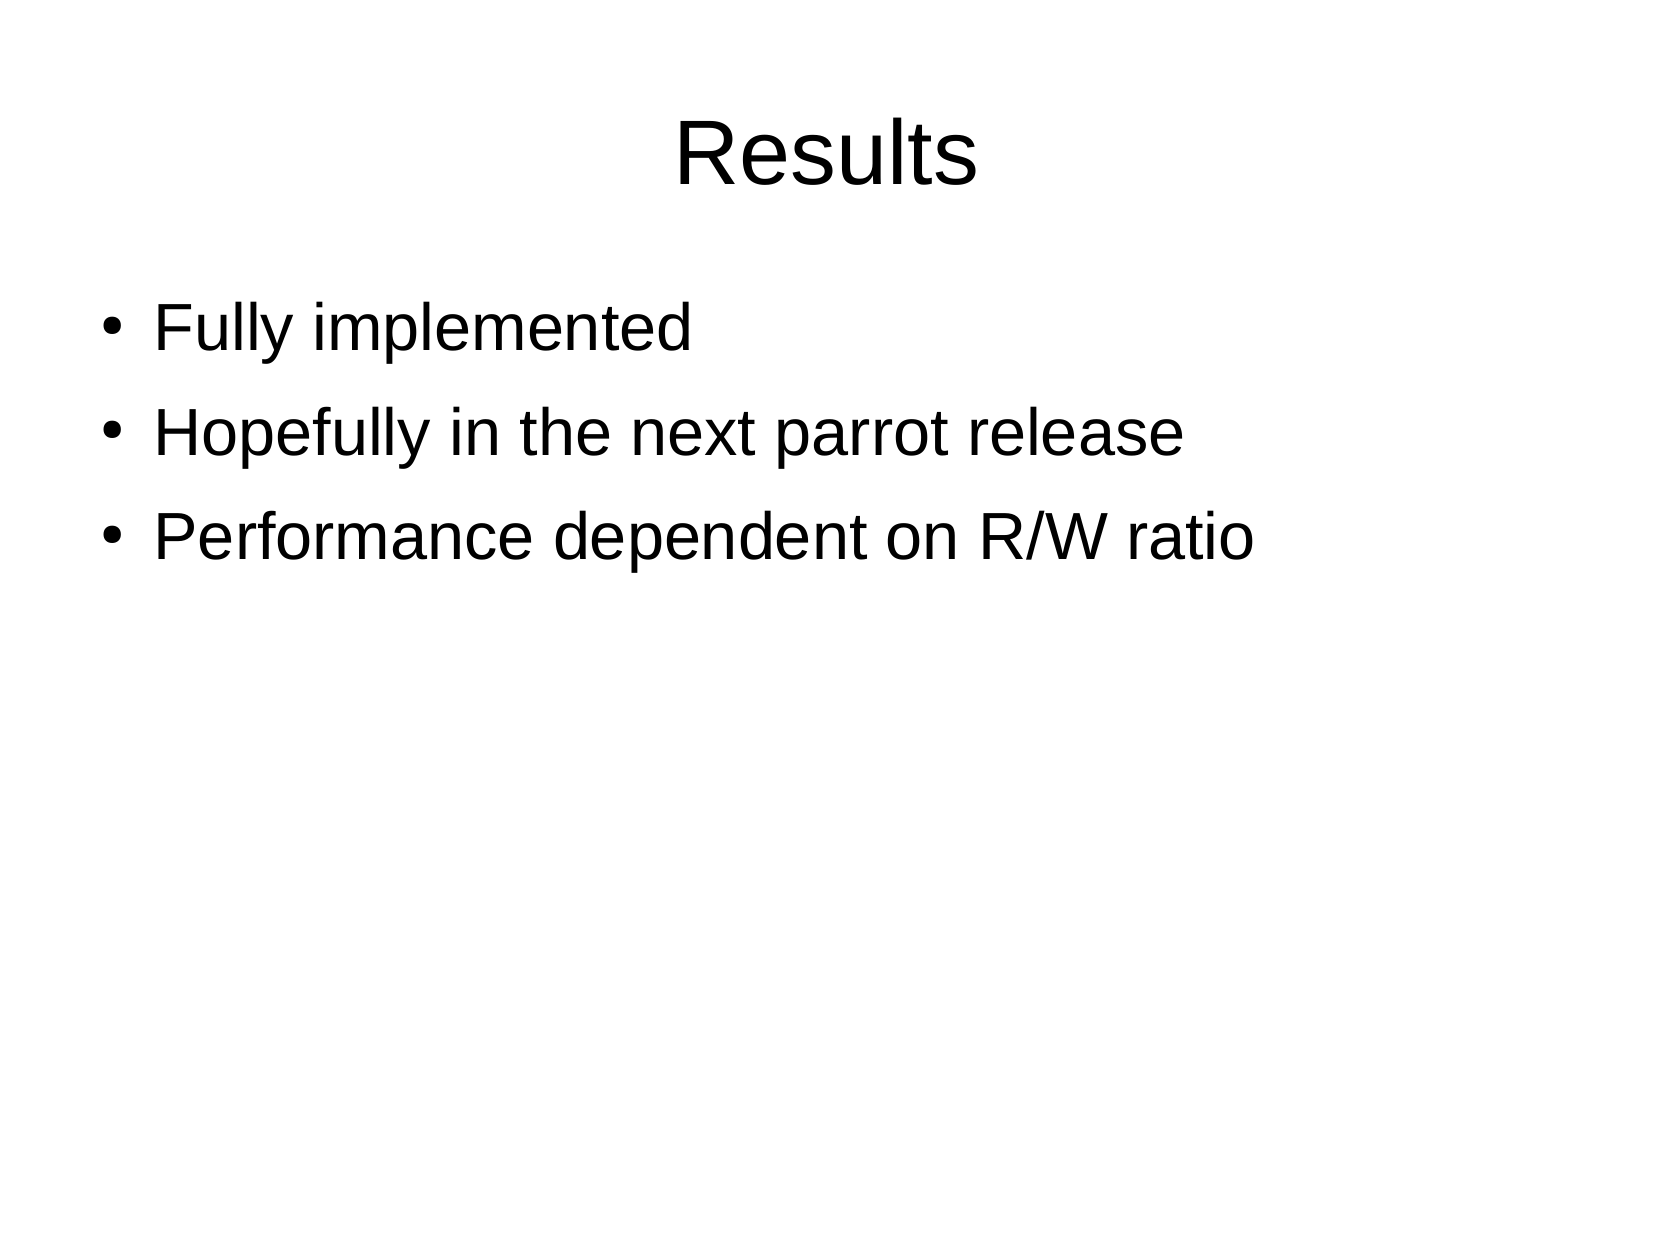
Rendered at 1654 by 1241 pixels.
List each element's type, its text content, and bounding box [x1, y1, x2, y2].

list Fully implemented Hopefully in the next parrot release Performance dependent on R/W ratio [82, 290, 1571, 1109]
title Results [82, 49, 1571, 257]
